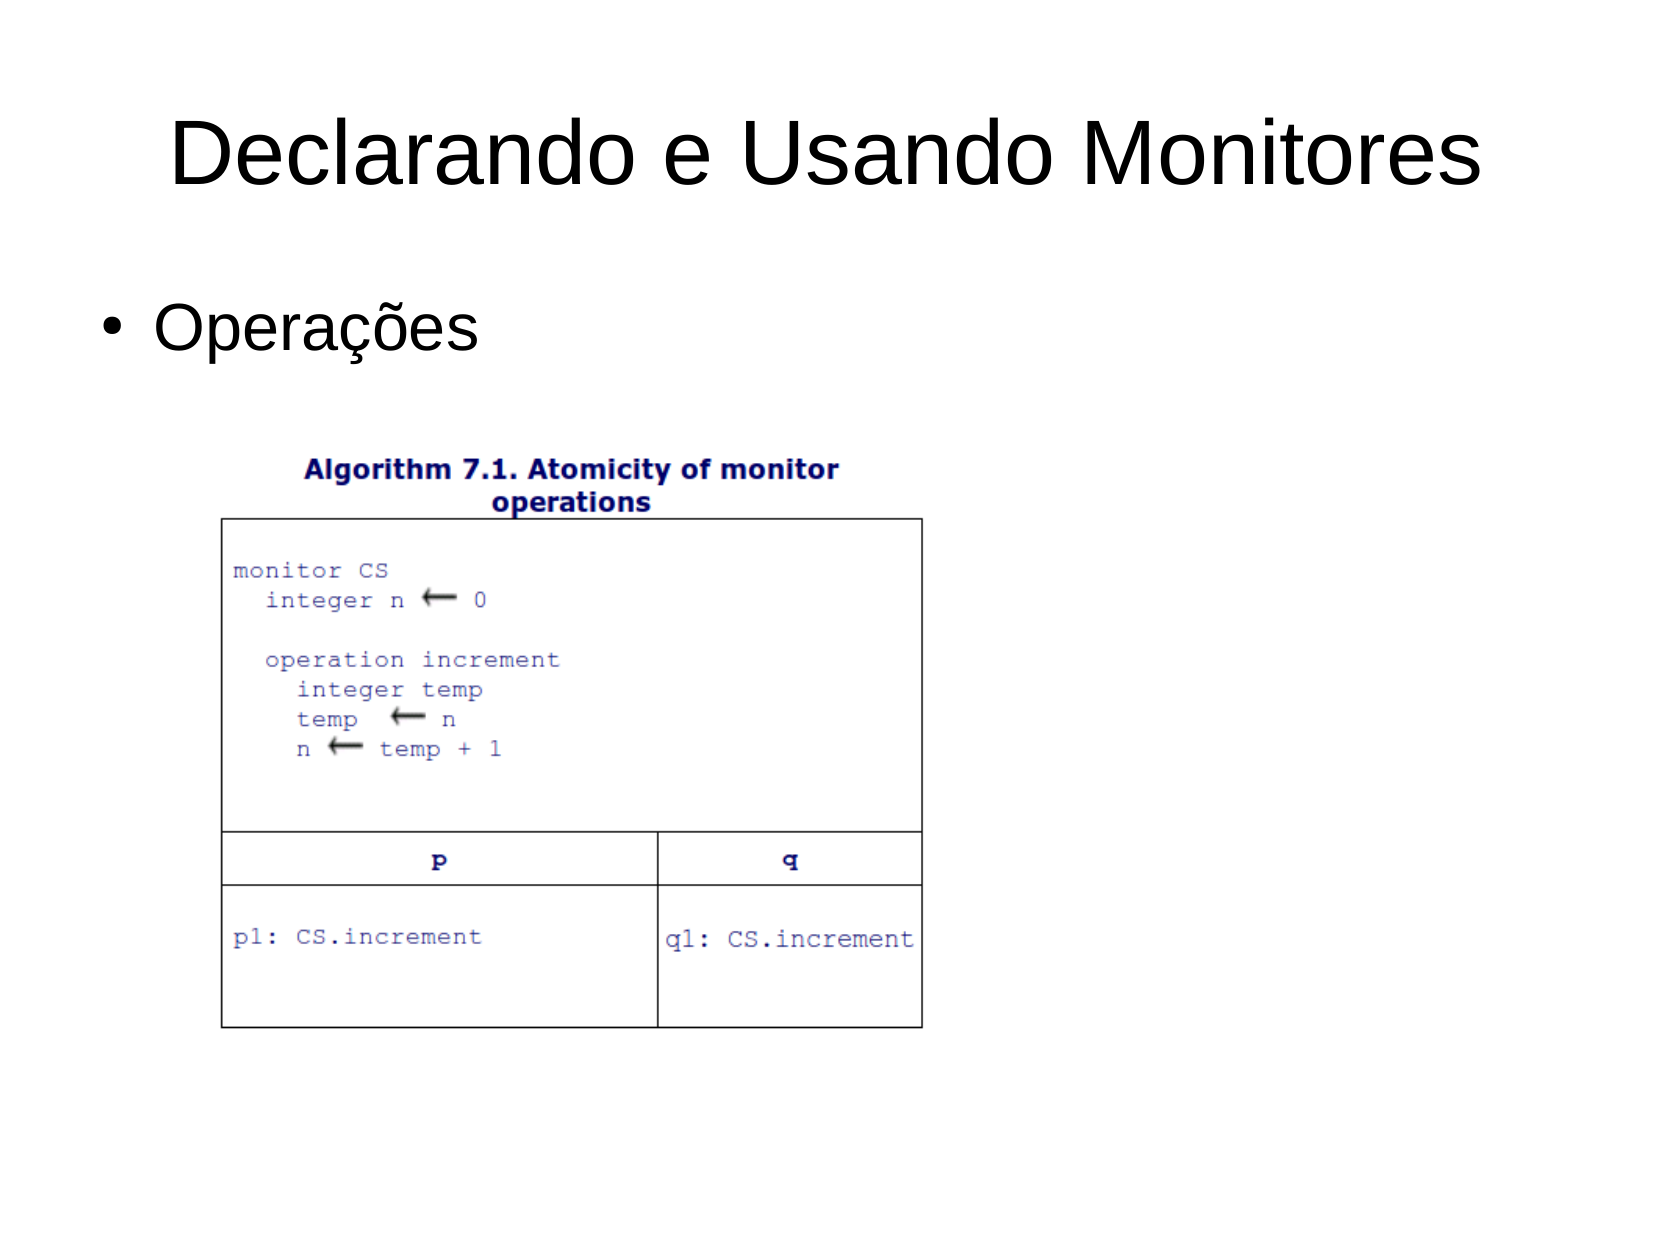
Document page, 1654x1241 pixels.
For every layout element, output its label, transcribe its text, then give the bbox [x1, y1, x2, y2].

title Declarando e Usando Monitores [82, 49, 1571, 257]
list Operações [82, 290, 1538, 1010]
picture [204, 437, 945, 1052]
